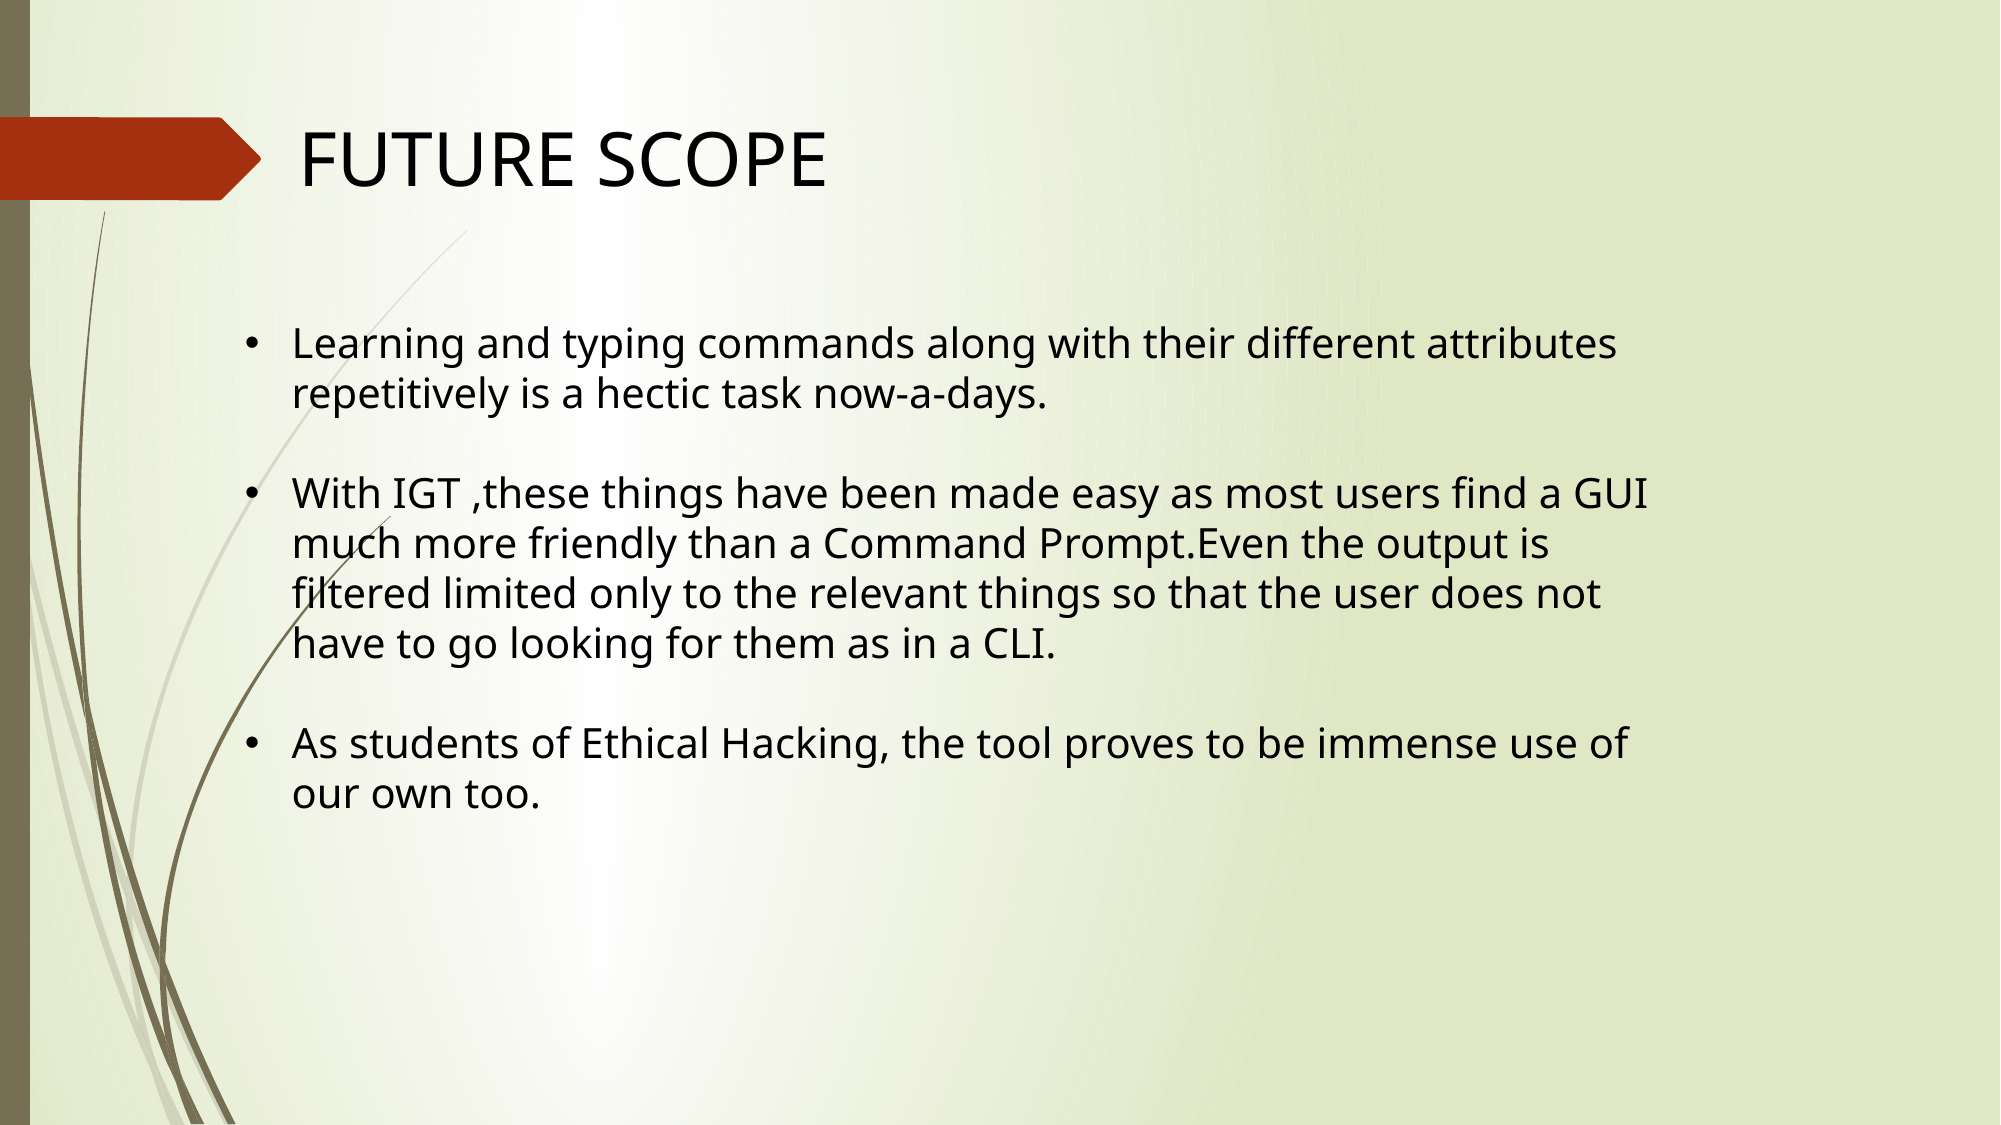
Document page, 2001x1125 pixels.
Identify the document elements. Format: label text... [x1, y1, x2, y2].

text_box Learning and typing commands along with their different attributes repetitively is a hectic task now-a-days. With IGT ,these things have been made easy as most users find a GUI much more friendly than a Command Prompt.Even the output is filtered limited only to the relevant things so that the user does not have to go looking for them as in a CLI. As students of Ethical Hacking, the tool proves to be immense use of our own too. [229, 259, 1685, 825]
text_box FUTURE SCOPE [283, 104, 845, 210]
